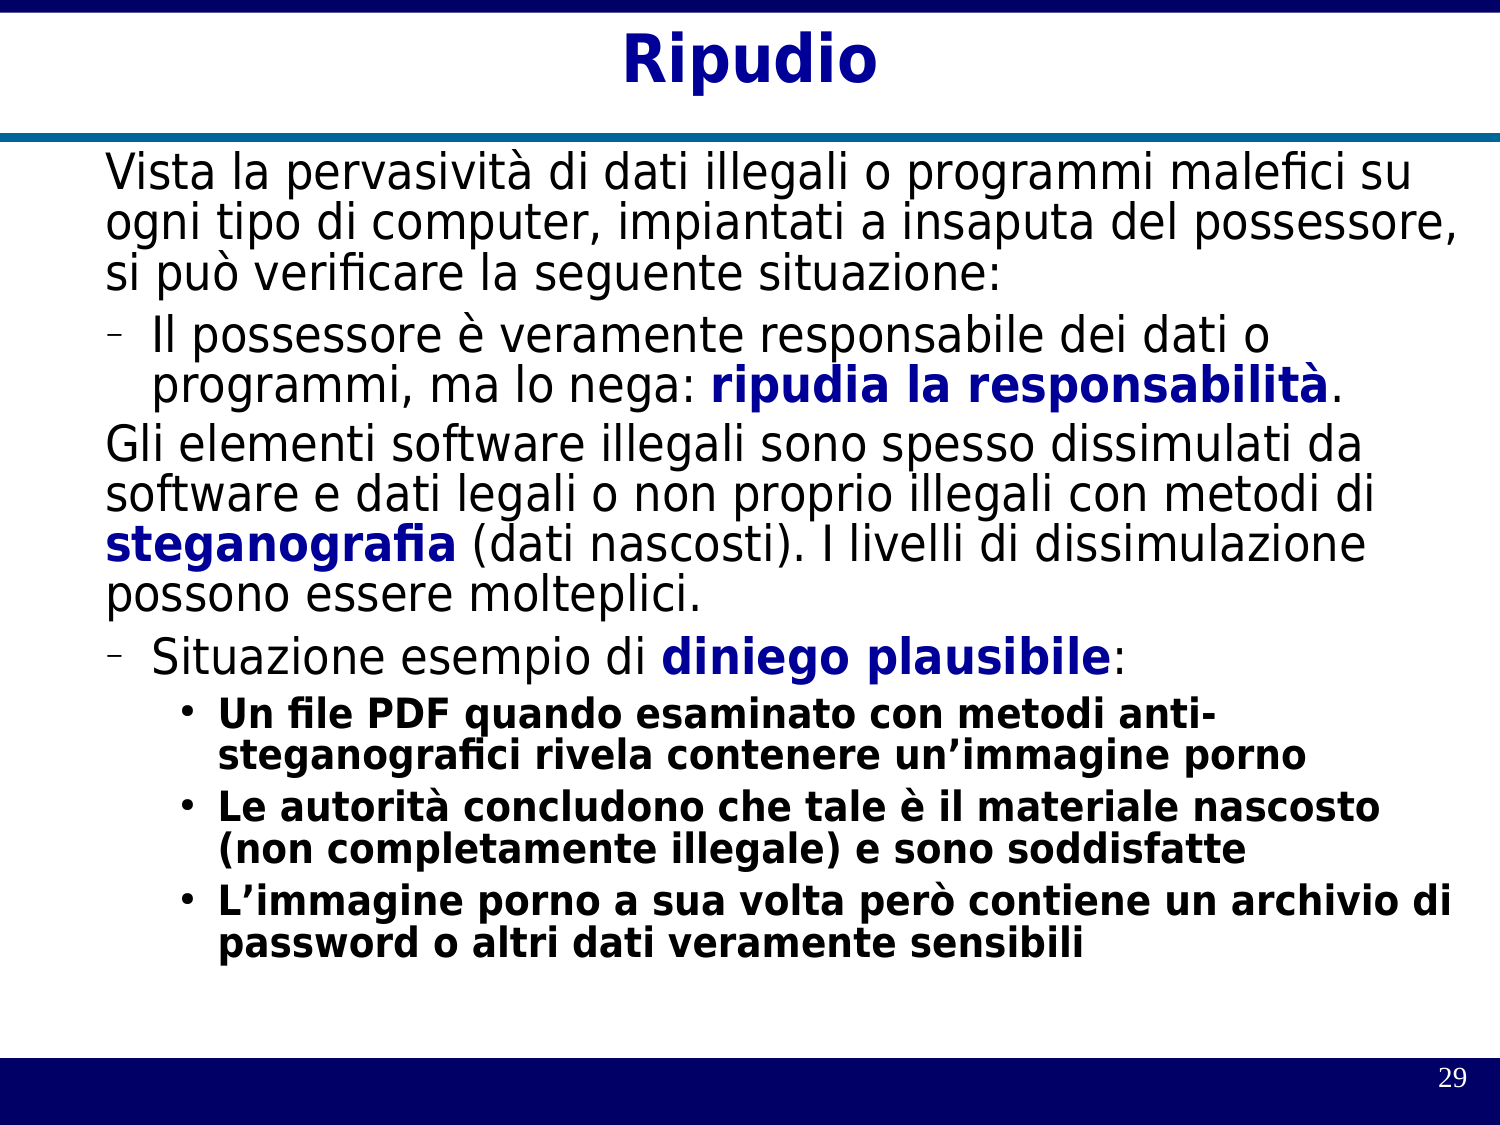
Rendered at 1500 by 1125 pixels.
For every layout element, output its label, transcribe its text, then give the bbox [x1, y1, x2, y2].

title Ripudio [30, 0, 1471, 126]
list Vista la pervasività di dati illegali o programmi malefici su ogni tipo di computer, impiantati a insaputa del possessore, si può verificare la seguente situazione: Il possessore è veramente responsabile dei dati o programmi, ma lo nega: ripudia la responsabilità. Gli elementi software illegali sono spesso dissimulati da software e dati legali o non proprio illegali con metodi di steganografia (dati nascosti). I livelli di dissimulazione possono essere molteplici. Situazione esempio di diniego plausibile: Un file PDF quando esaminato con metodi anti-steganografici rivela contenere un’immagine porno Le autorità concludono che tale è il materiale nascosto (non completamente illegale) e sono soddisfatte L’immagine porno a sua volta però contiene un archivio di password o altri dati veramente sensibili [30, 149, 1471, 1021]
